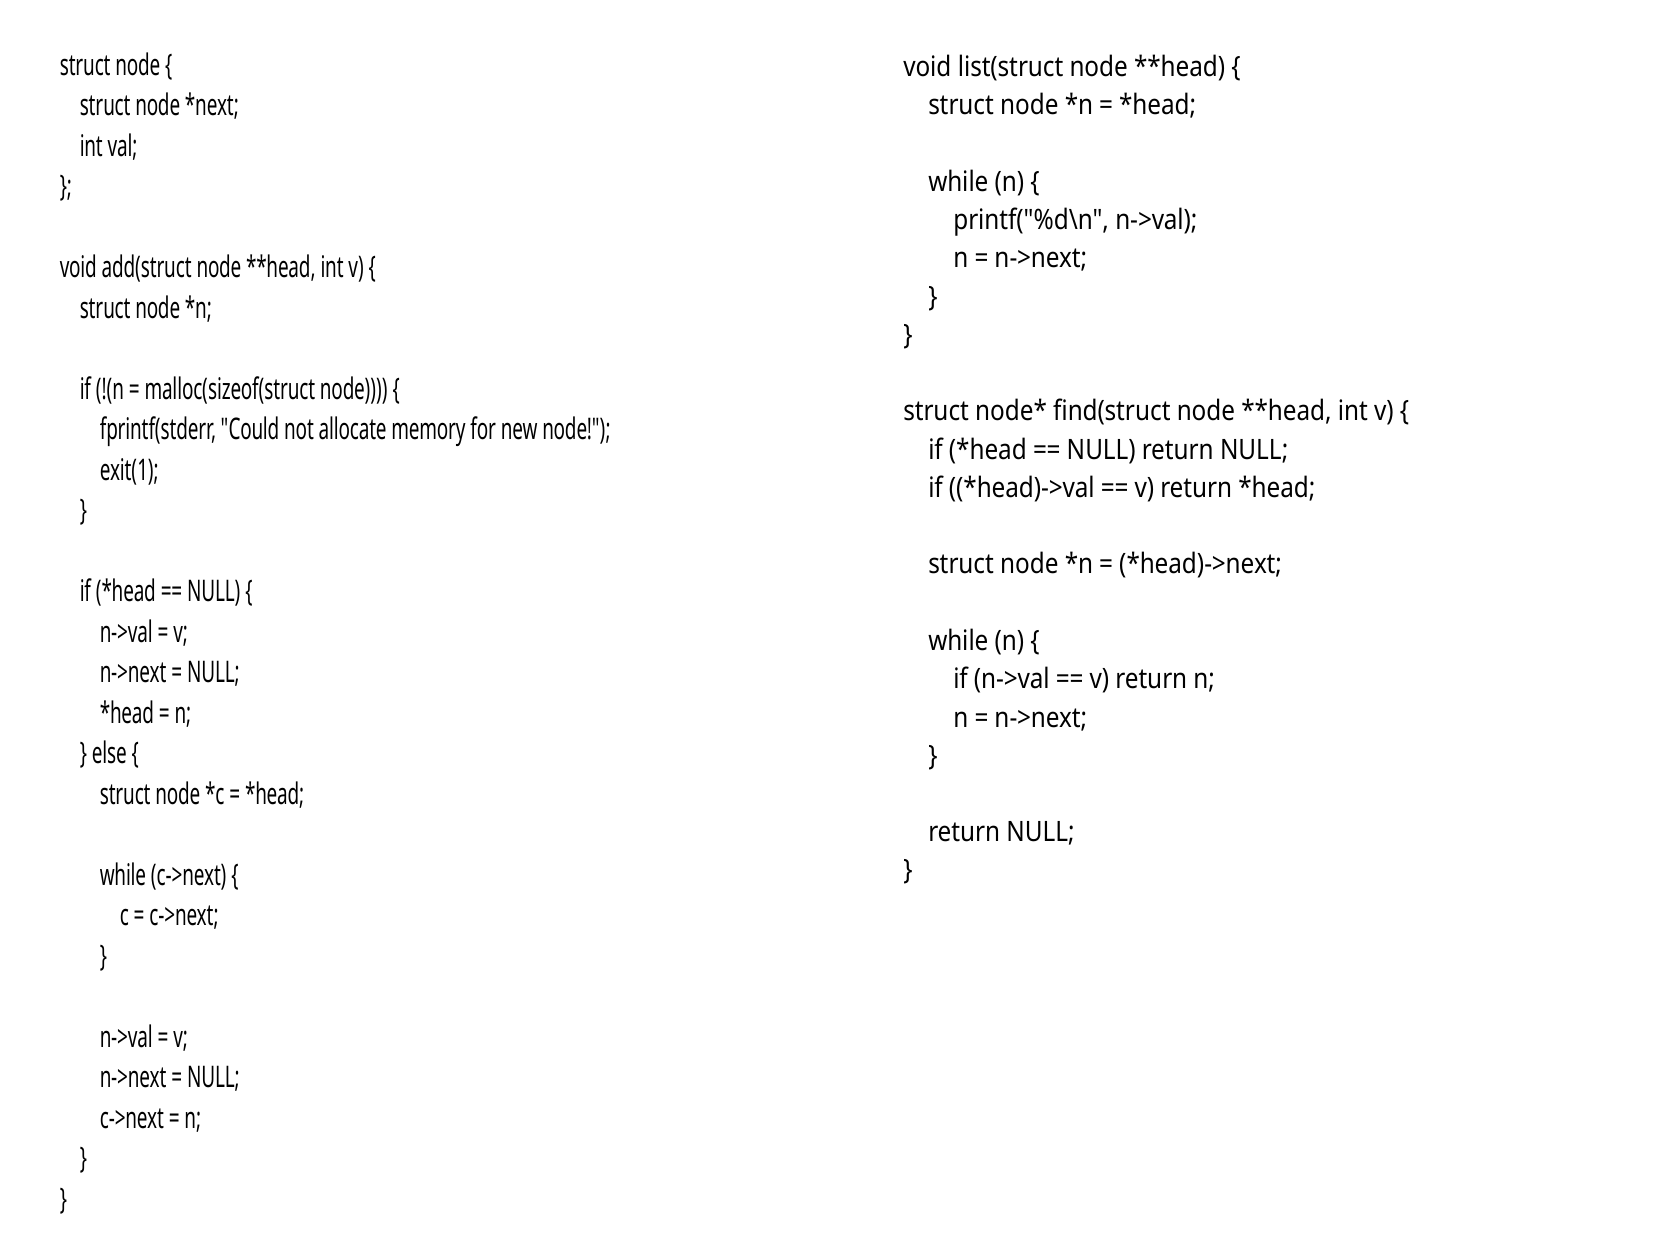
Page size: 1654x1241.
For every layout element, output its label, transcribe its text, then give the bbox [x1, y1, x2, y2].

text_box struct node { struct node *next; int val; }; void add(struct node **head, int v) { struct node *n; if (!(n = malloc(sizeof(struct node)))) { fprintf(stderr, "Could not allocate memory for new node!"); exit(1); } if (*head == NULL) { n->val = v; n->next = NULL; *head = n; } else { struct node *c = *head; while (c->next) { c = c->next; } n->val = v; n->next = NULL; c->next = n; } } [45, 35, 631, 1221]
text_box void list(struct node **head) { struct node *n = *head; while (n) { printf("%d\n", n->val); n = n->next; } } struct node* find(struct node **head, int v) { if (*head == NULL) return NULL; if ((*head)->val == v) return *head; struct node *n = (*head)->next; while (n) { if (n->val == v) return n; n = n->next; } return NULL; } [888, 39, 1426, 897]
